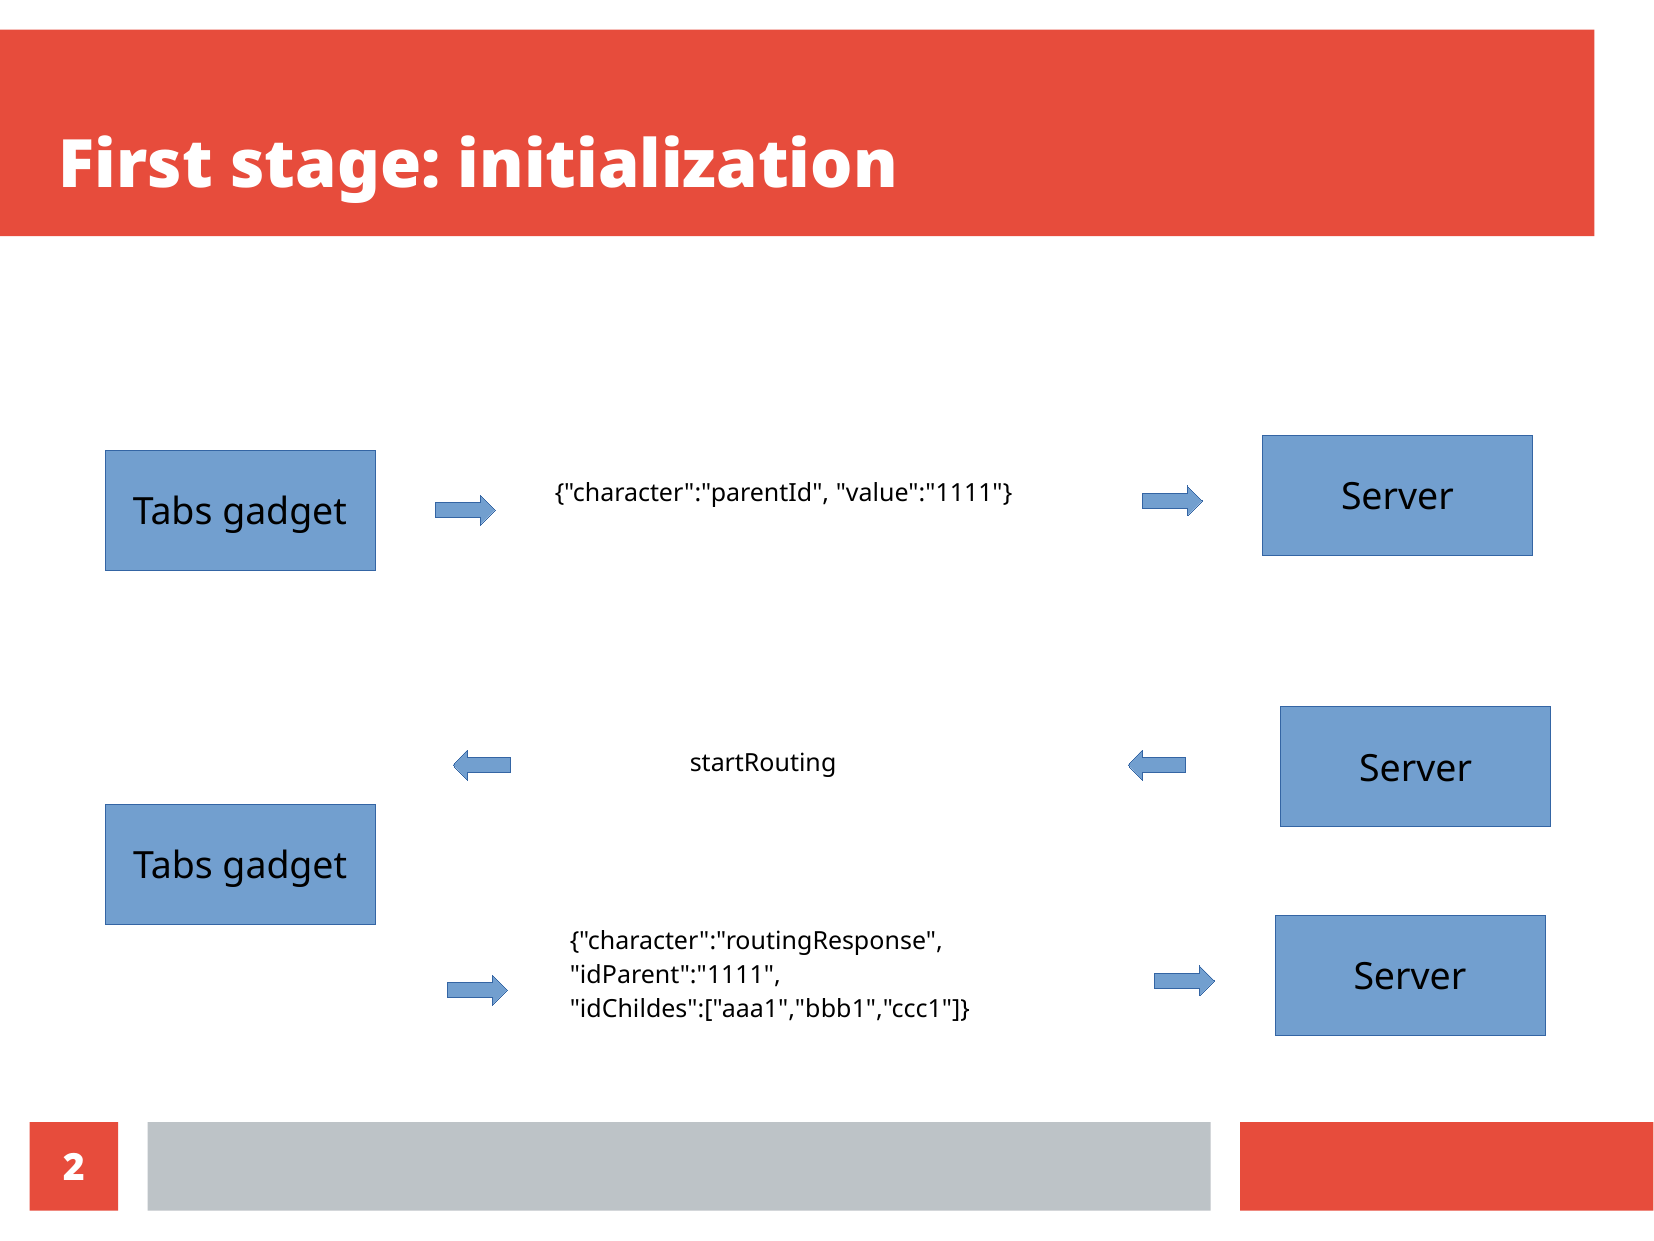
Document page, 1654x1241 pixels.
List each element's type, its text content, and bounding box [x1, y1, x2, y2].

text_box {"character":"parentId", "value":"1111"} [540, 467, 1111, 541]
text_box Tabs gadget [105, 804, 376, 925]
text_box [447, 975, 508, 1006]
text_box [453, 750, 511, 781]
text_box Tabs gadget [105, 450, 376, 571]
text_box [1154, 965, 1215, 996]
text_box [1142, 485, 1203, 516]
text_box Server [1262, 435, 1533, 556]
text_box [1128, 750, 1186, 781]
text_box {"character":"routingResponse", "idParent":"1111", "idChildes":["aaa1","bbb1","ccc1"]} [555, 915, 1126, 1077]
title First stage: initialization [59, 59, 1595, 207]
text_box startRouting [675, 737, 1246, 811]
text_box Server [1280, 706, 1551, 827]
text_box Server [1275, 915, 1546, 1036]
text_box [435, 495, 496, 526]
